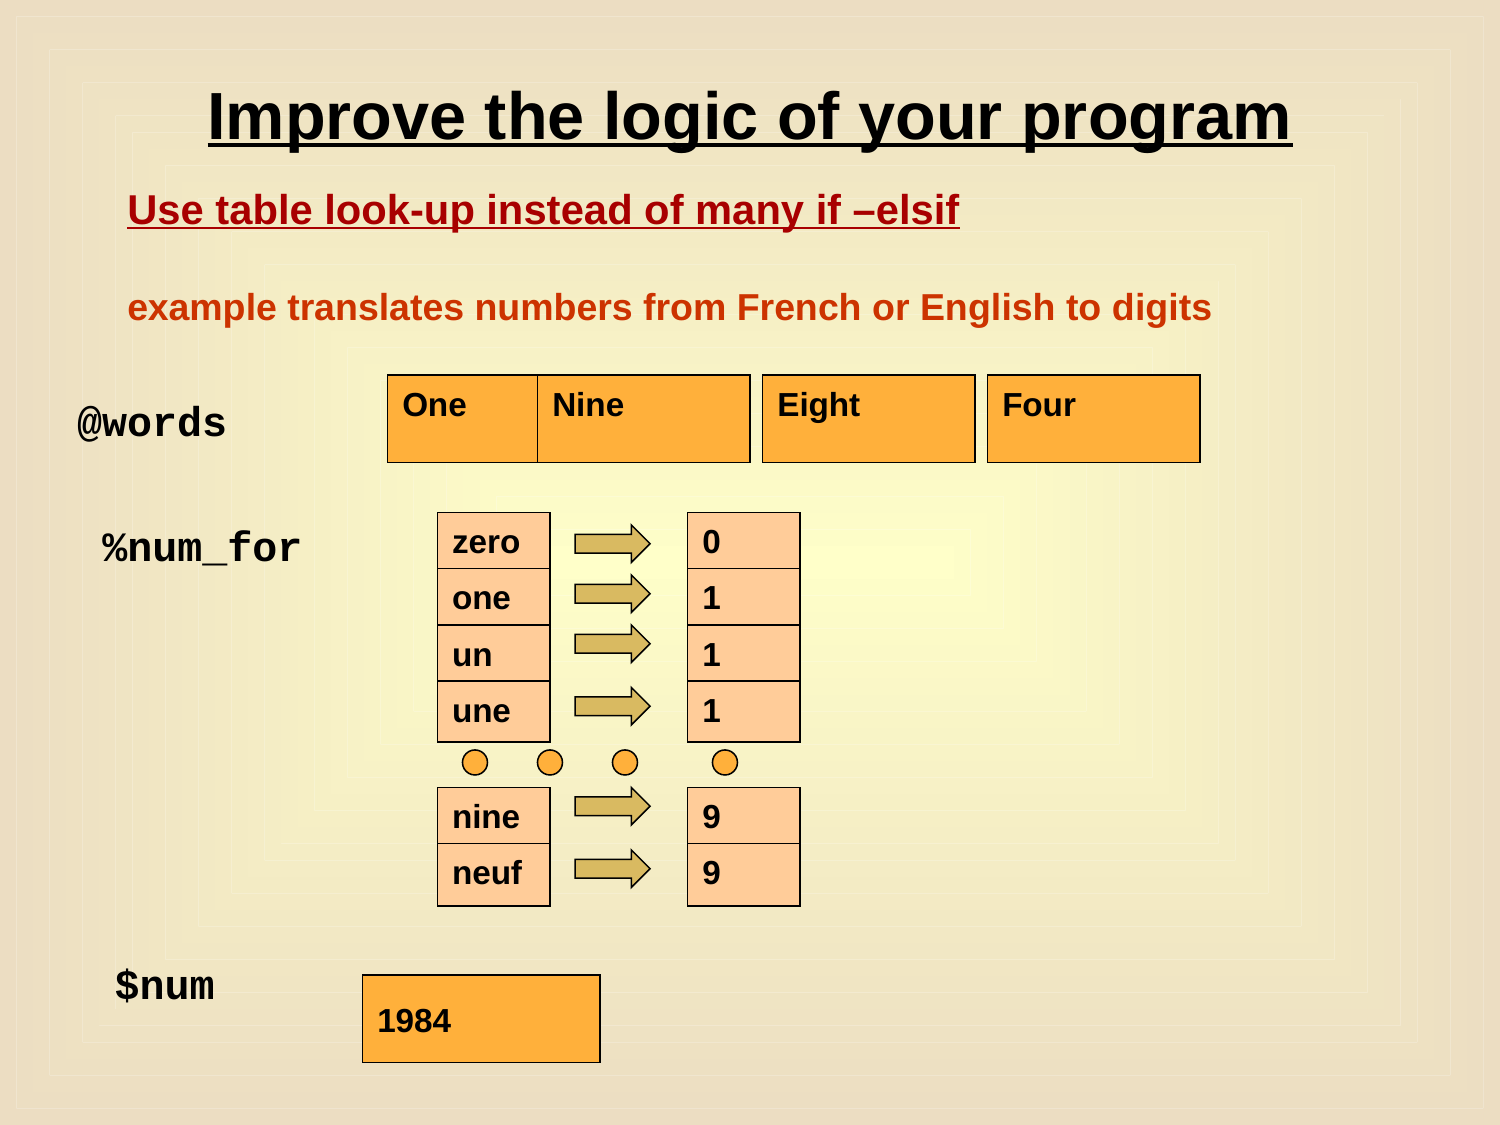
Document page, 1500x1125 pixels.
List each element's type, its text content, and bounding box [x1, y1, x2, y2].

text_box un [437, 624, 550, 681]
text_box nine [437, 787, 550, 843]
text_box Eight [762, 375, 975, 463]
text_box 1 [687, 568, 801, 624]
text_box One [387, 375, 537, 463]
text_box one [437, 568, 550, 624]
text_box $num [99, 950, 388, 1016]
text_box neuf [437, 843, 550, 907]
text_box zero [437, 512, 550, 568]
text_box 1984 [362, 975, 601, 1063]
text_box 0 [687, 512, 801, 568]
title Improve the logic of your program [75, 0, 1426, 226]
text_box [575, 524, 651, 563]
text_box Four [987, 375, 1200, 463]
text_box [712, 749, 738, 775]
text_box [575, 849, 651, 888]
text_box Nine [537, 375, 751, 463]
text_box [575, 687, 651, 726]
text_box [537, 749, 563, 775]
text_box [612, 749, 638, 775]
text_box Use table look-up instead of many if –elsif example translates numbers from French or English to digits [112, 174, 1301, 336]
text_box 9 [687, 843, 801, 907]
text_box [575, 787, 651, 826]
text_box 9 [687, 787, 801, 843]
text_box [575, 574, 651, 613]
text_box [462, 749, 488, 775]
text_box 1 [687, 624, 801, 681]
text_box 1 [687, 681, 801, 742]
text_box [575, 624, 651, 663]
text_box @words [62, 387, 351, 454]
text_box une [437, 681, 550, 742]
text_box %num_for [87, 512, 376, 578]
